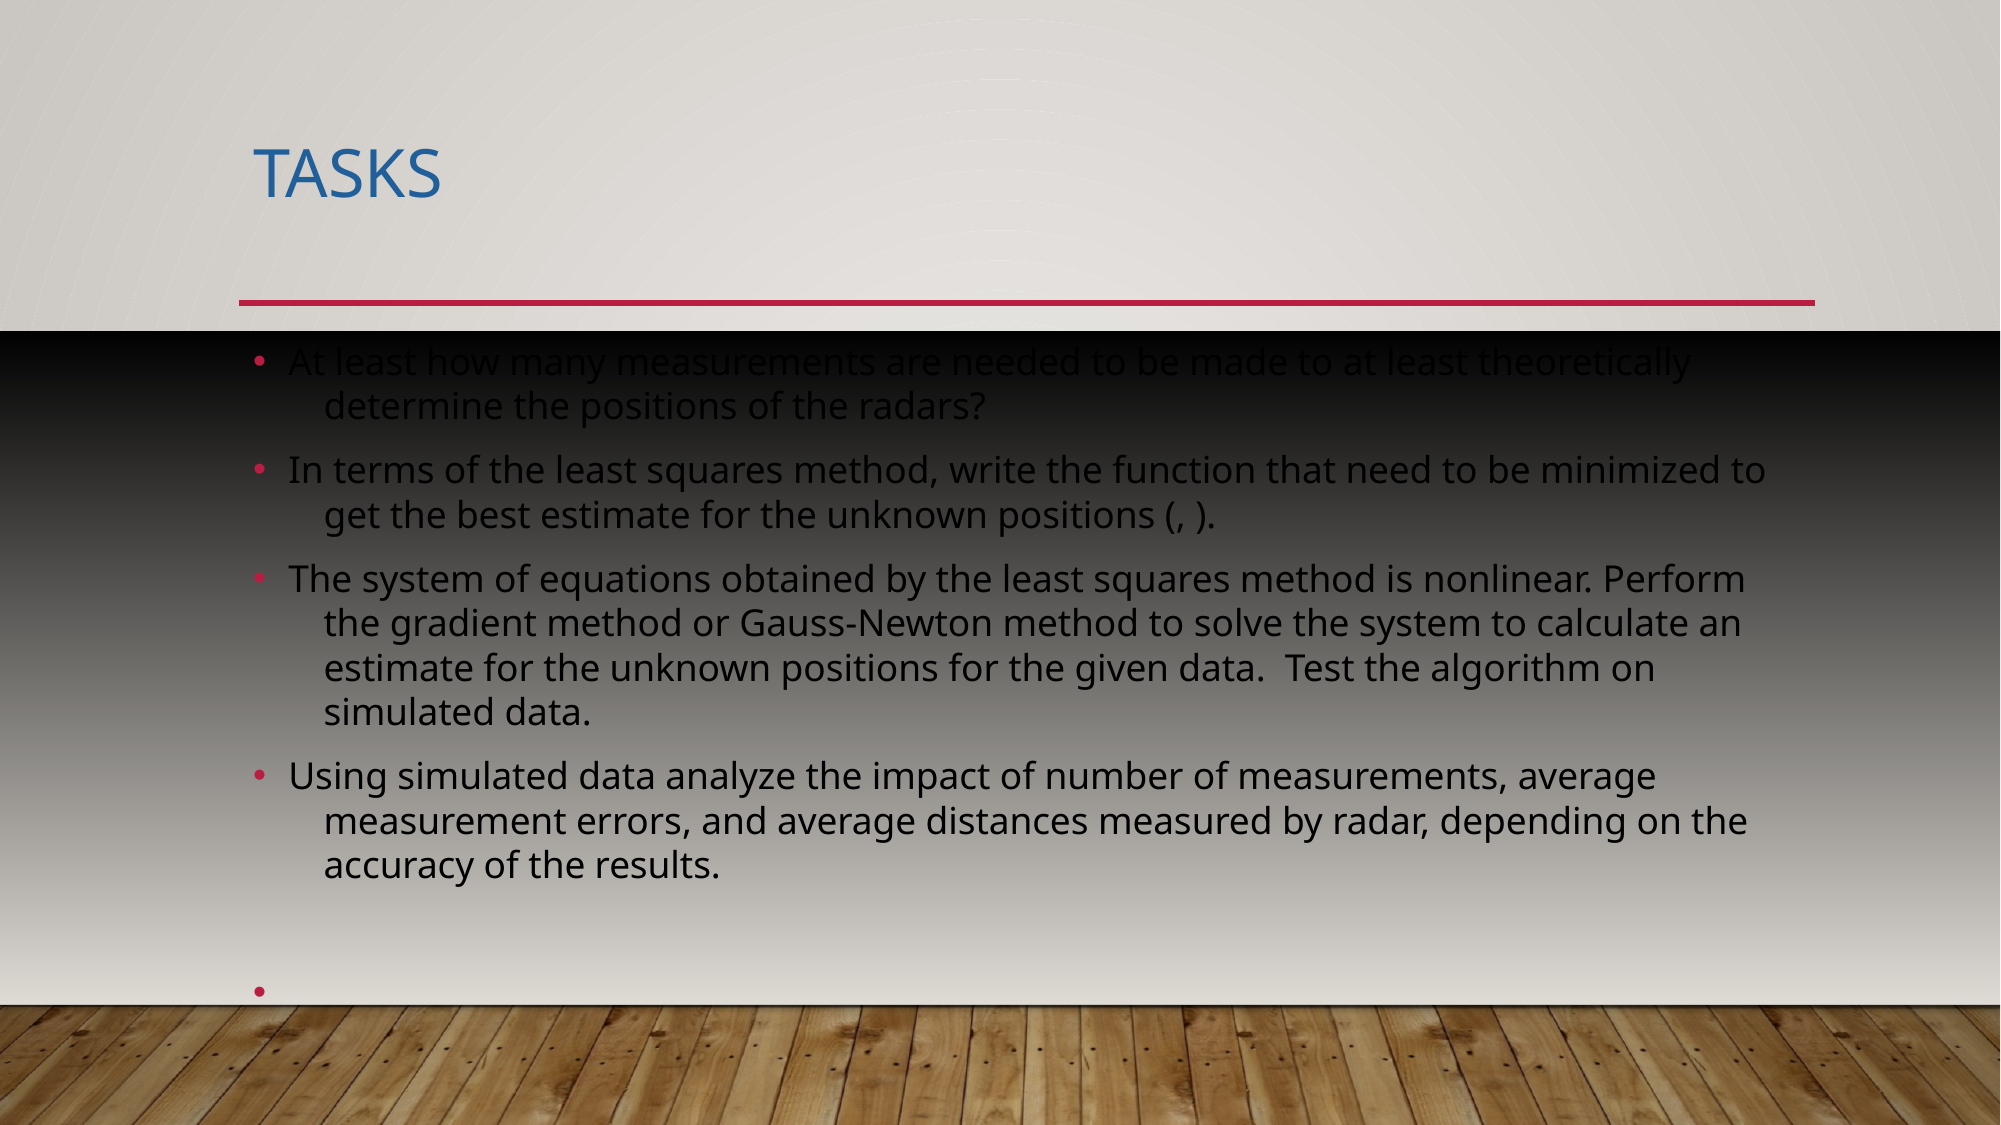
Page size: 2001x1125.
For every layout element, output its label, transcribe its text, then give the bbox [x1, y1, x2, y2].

title tasks [238, 131, 1814, 305]
list At least how many measurements are needed to be made to at least theoretically determine the positions of the radars? In terms of the least squares method, write the function that need to be minimized to get the best estimate for the unknown positions (, ). The system of equations obtained by the least squares method is nonlinear. Perform the gradient method or Gauss-Newton method to solve the system to calculate an estimate for the unknown positions for the given data. Test the algorithm on simulated data. Using simulated data analyze the impact of number of measurements, average measurement errors, and average distances measured by radar, depending on the accuracy of the results. [238, 330, 1814, 897]
